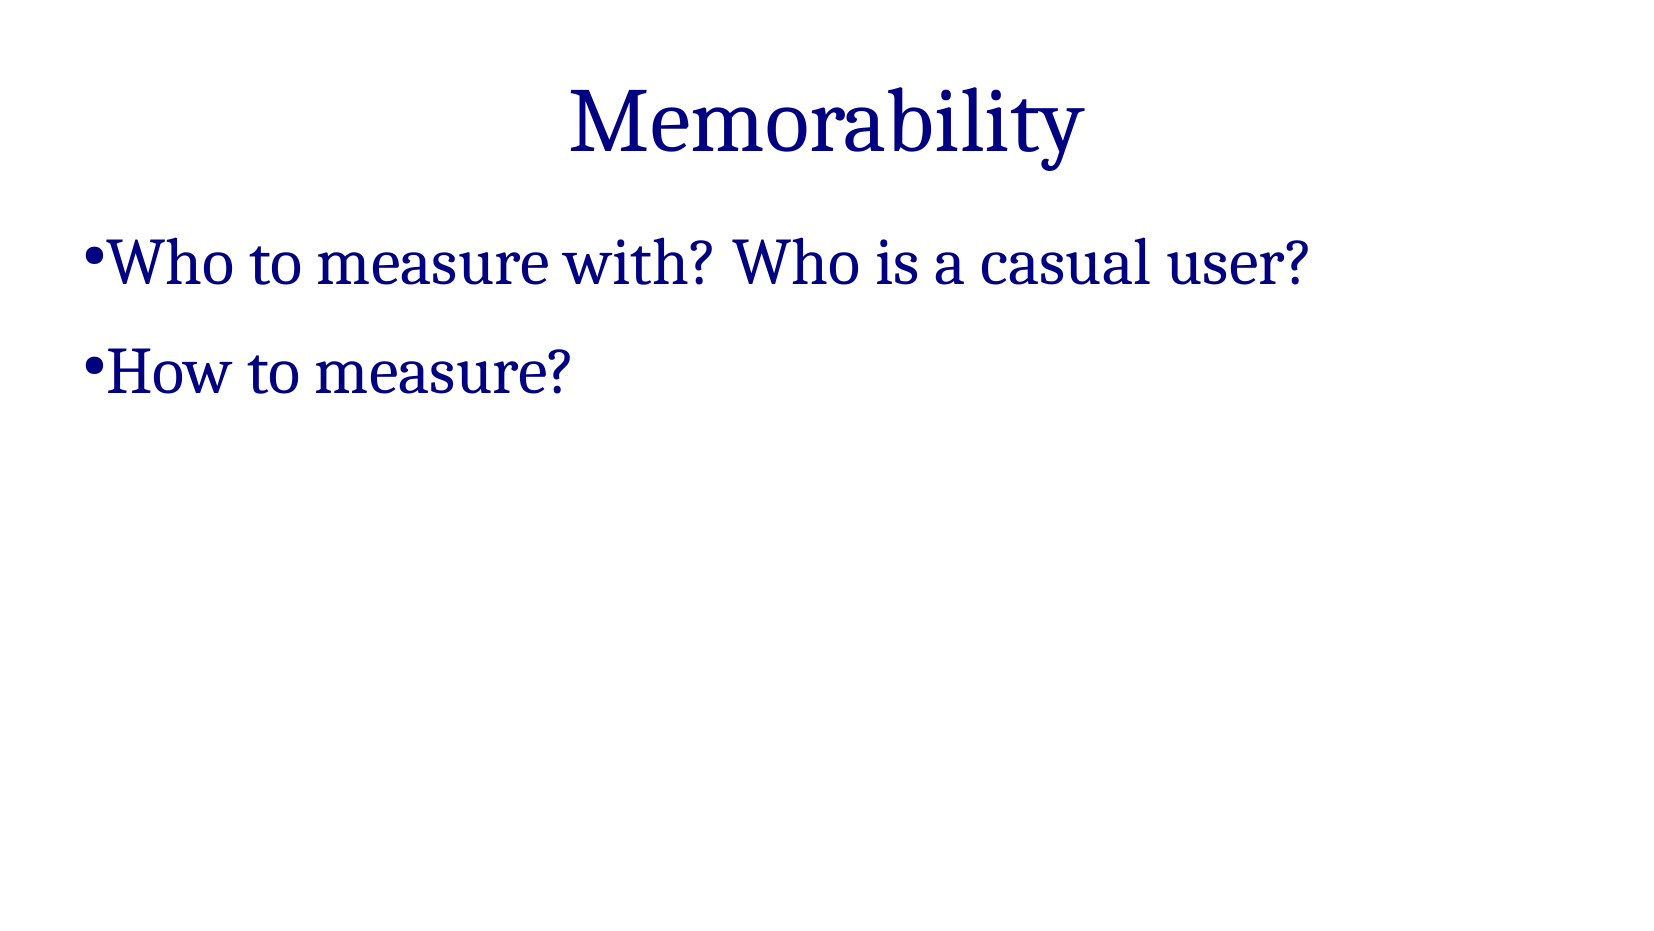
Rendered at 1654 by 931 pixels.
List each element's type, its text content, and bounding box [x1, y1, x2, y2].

list Who to measure with? Who is a casual user? How to measure? [82, 217, 1571, 863]
title Memorability [82, 7, 1571, 217]
